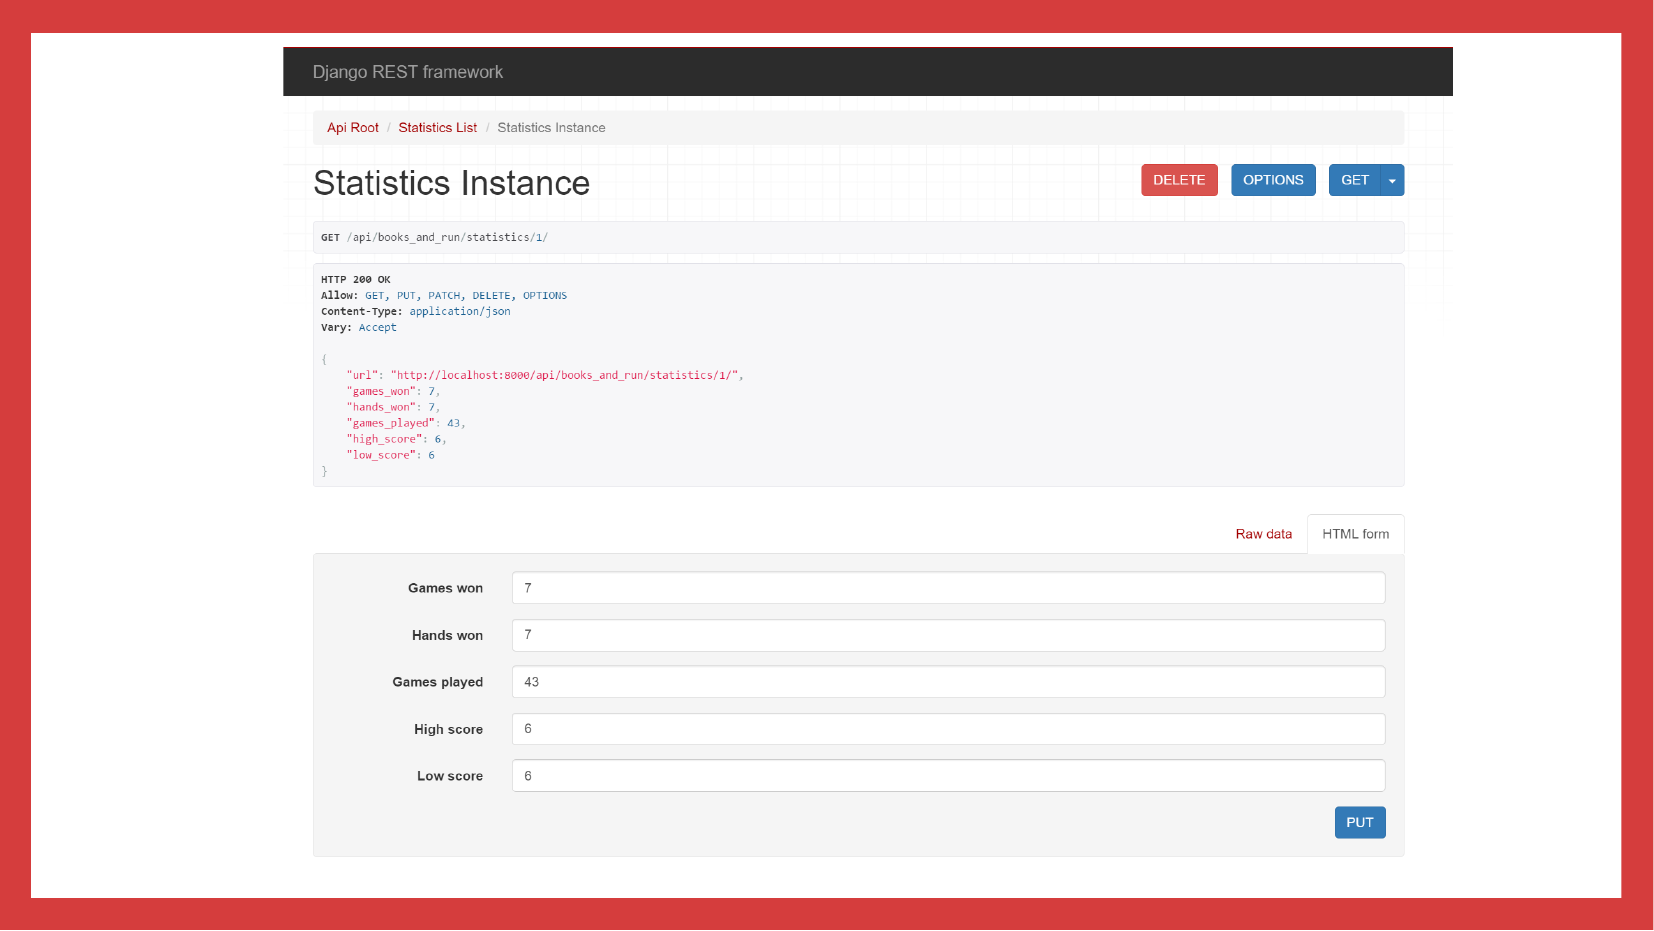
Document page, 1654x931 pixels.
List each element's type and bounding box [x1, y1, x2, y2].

picture [283, 47, 1453, 869]
